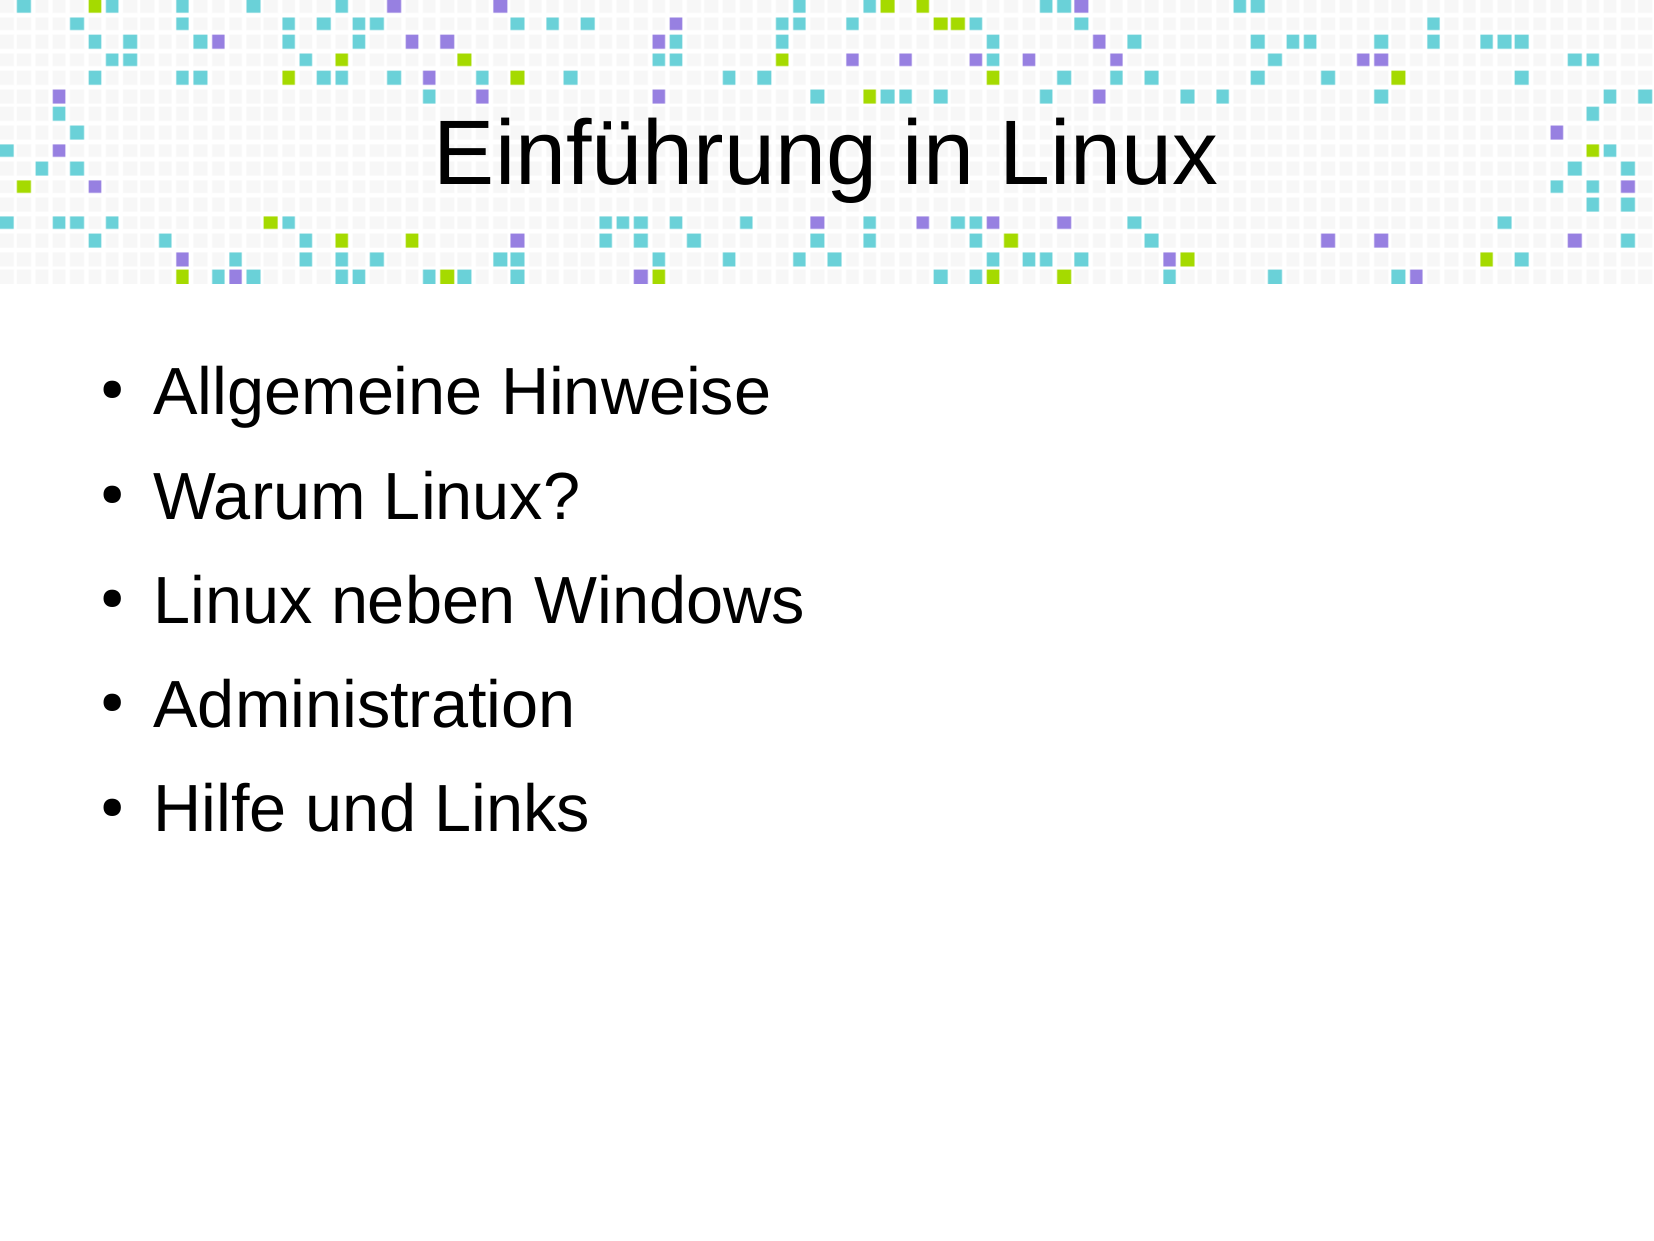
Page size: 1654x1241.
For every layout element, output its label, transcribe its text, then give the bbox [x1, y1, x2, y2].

title Einführung in Linux [82, 49, 1571, 257]
picture [0, 0, 1654, 284]
list Allgemeine Hinweise Warum Linux? Linux neben Windows Administration Hilfe und Links [82, 354, 1571, 1074]
